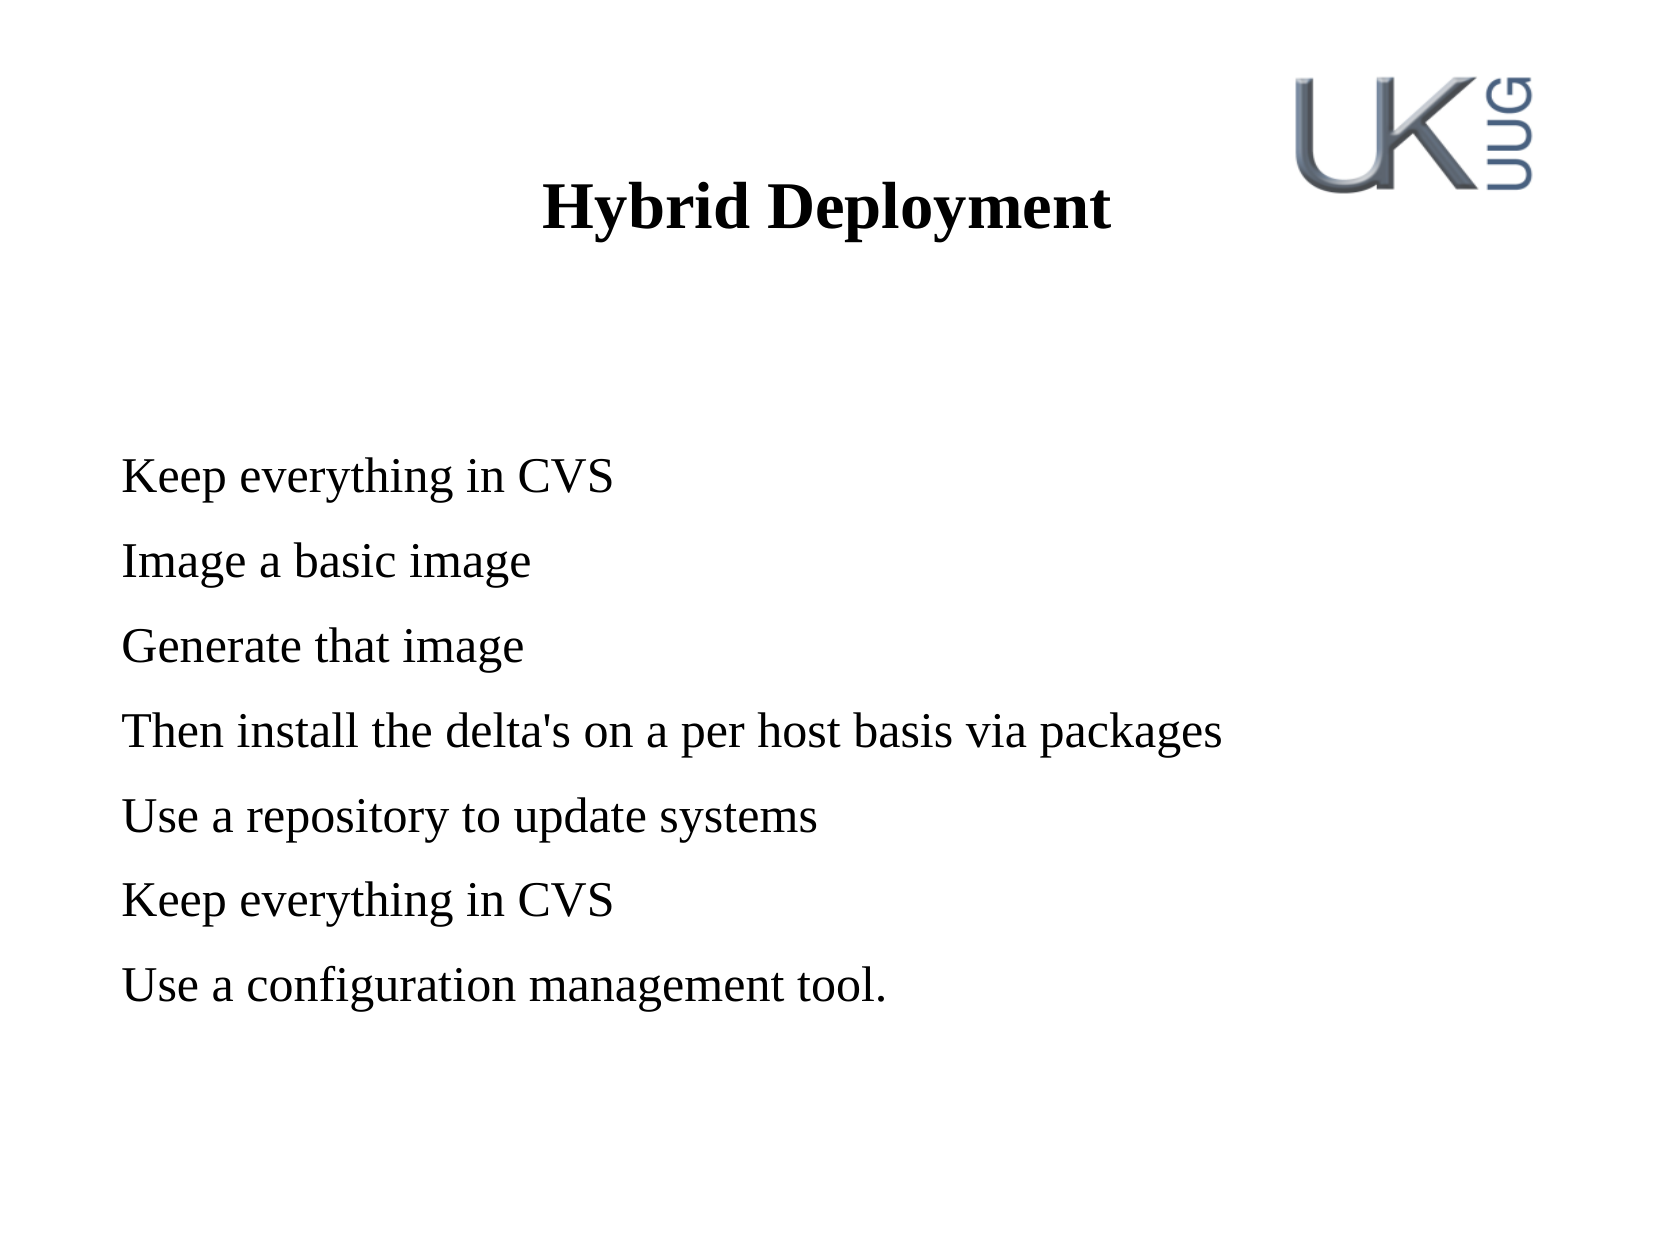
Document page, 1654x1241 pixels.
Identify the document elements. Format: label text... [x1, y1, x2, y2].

list Keep everything in CVS Image a basic image Generate that image Then install the delta's on a per host basis via packages Use a repository to update systems Keep everything in CVS Use a configuration management tool. [121, 344, 1534, 1137]
picture [1289, 74, 1538, 196]
title Hybrid Deployment [121, 102, 1534, 311]
